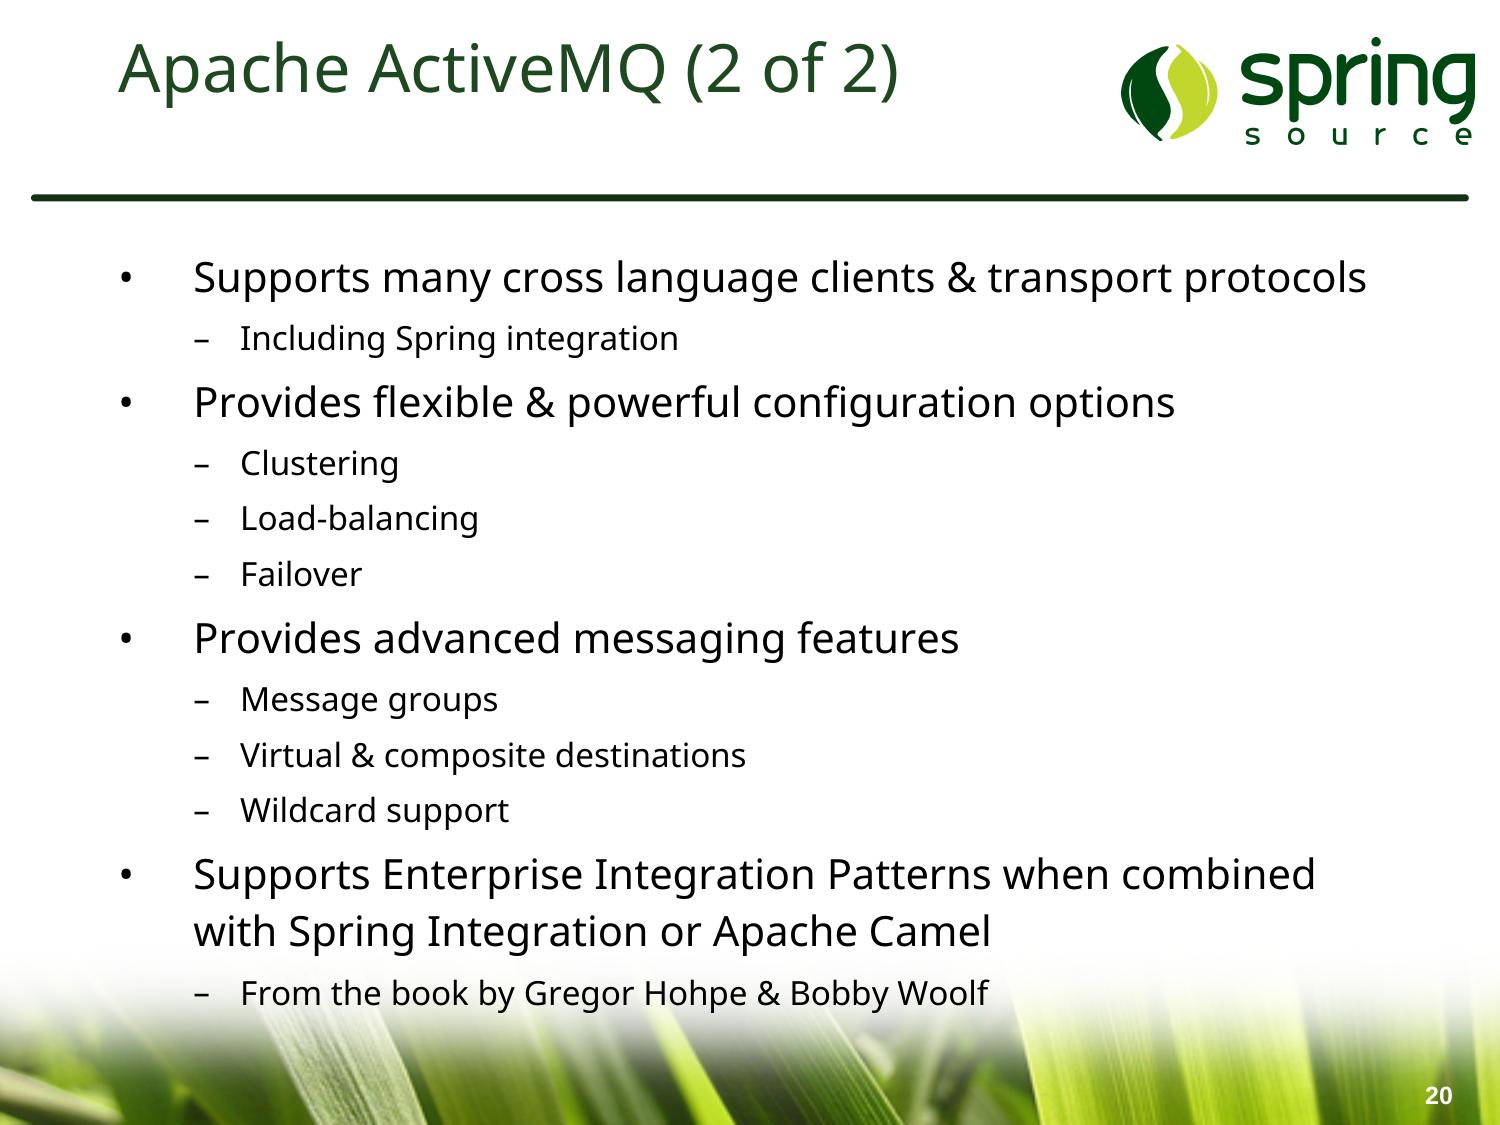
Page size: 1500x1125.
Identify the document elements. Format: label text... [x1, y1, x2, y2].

picture [0, 944, 1500, 1125]
title Apache ActiveMQ (2 of 2) [103, 13, 1136, 177]
picture [1136, 37, 1475, 145]
list Supports many cross language clients & transport protocols Including Spring integration Provides flexible & powerful configuration options Clustering Load-balancing Failover Provides advanced messaging features Message groups Virtual & composite destinations Wildcard support Supports Enterprise Integration Patterns when combined with Spring Integration or Apache Camel From the book by Gregor Hohpe & Bobby Woolf [103, 239, 1394, 1004]
